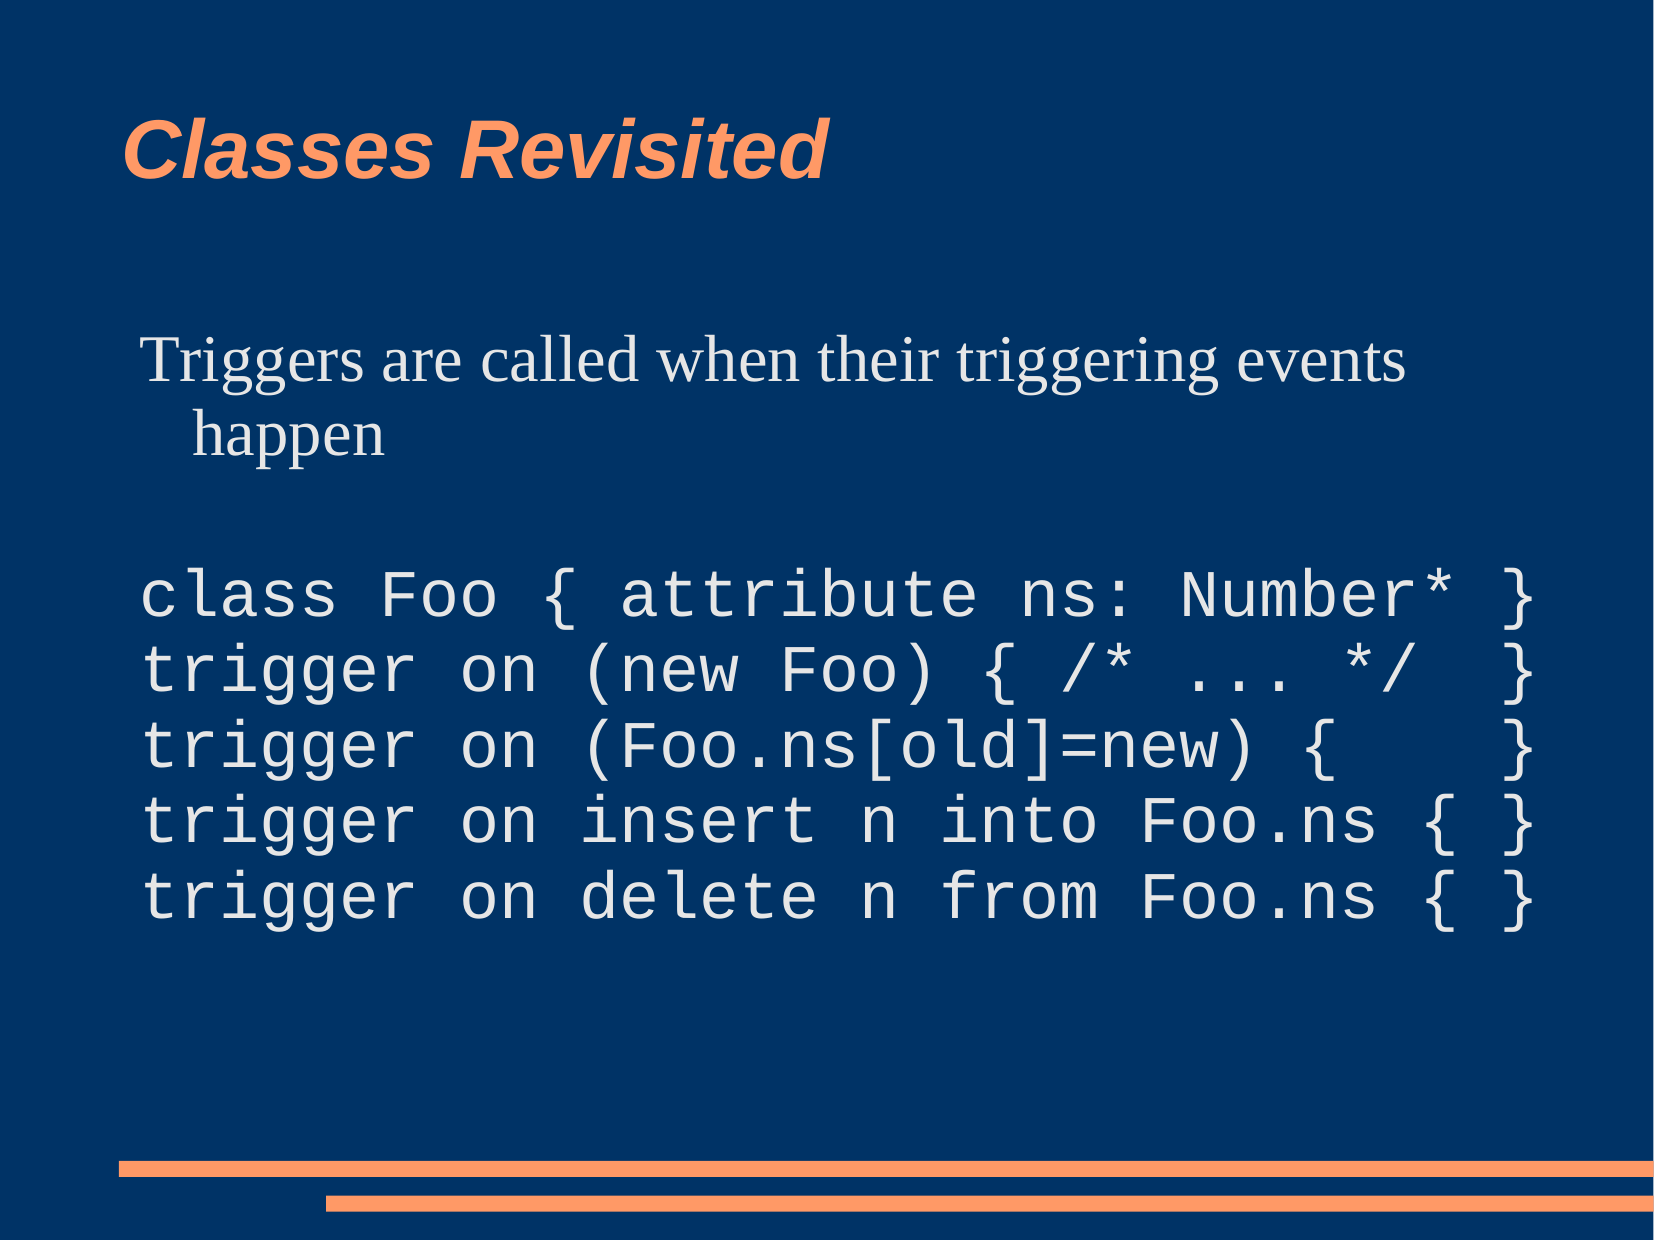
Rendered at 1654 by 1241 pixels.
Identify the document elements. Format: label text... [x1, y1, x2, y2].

title Classes Revisited [121, 46, 1534, 254]
list Triggers are called when their triggering events happen class Foo { attribute ns: Number* } trigger on (new Foo) { /* ... */ } trigger on (Foo.ns[old]=new) { } trigger on insert n into Foo.ns { } trigger on delete n from Foo.ns { } [121, 322, 1561, 1133]
